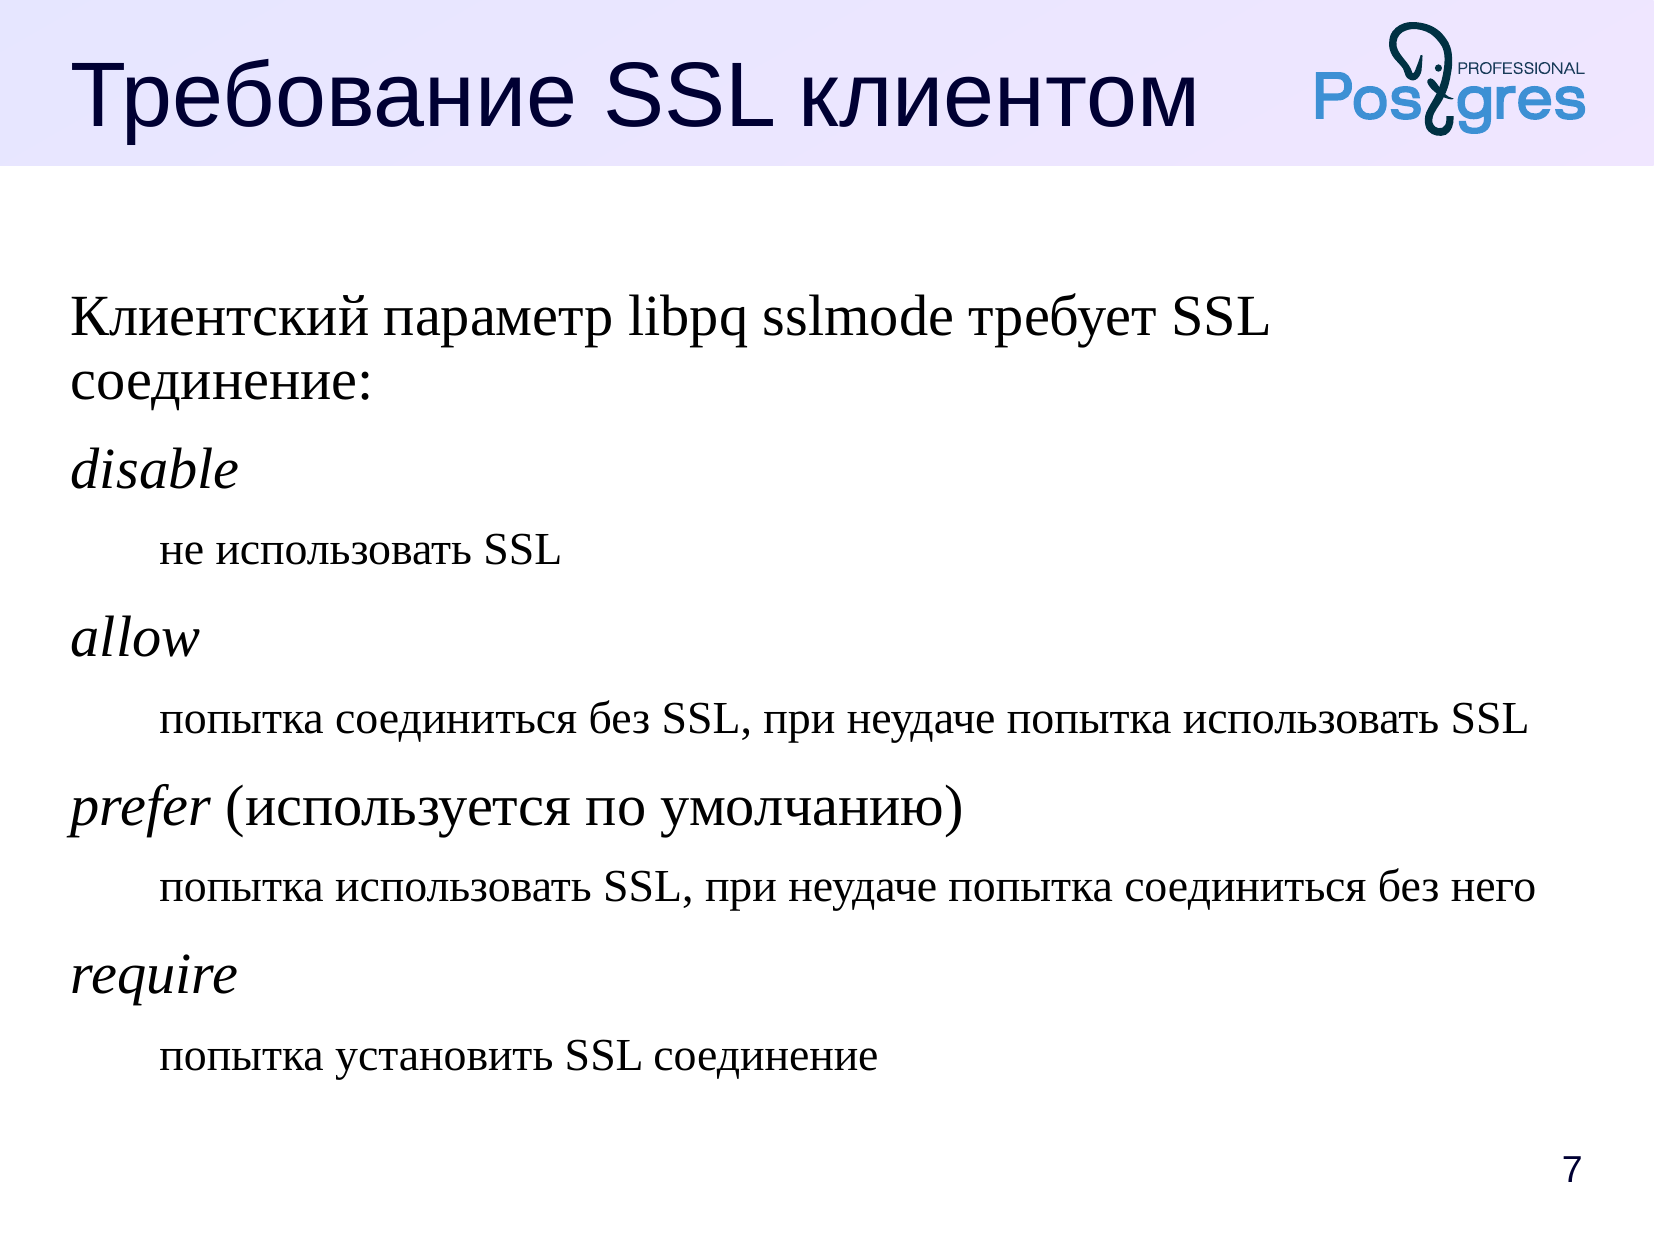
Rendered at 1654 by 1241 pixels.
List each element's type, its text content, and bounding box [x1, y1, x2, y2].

list Клиентский параметр libpq sslmode требует SSL соединение: disable не использовать SSL allow попытка соединиться без SSL, при неудаче попытка использовать SSL prefer (используется по умолчанию) попытка использовать SSL, при неудаче попытка соединиться без него require попытка установить SSL соединение [70, 283, 1583, 1141]
title Требование SSL клиентом [70, 43, 1276, 147]
